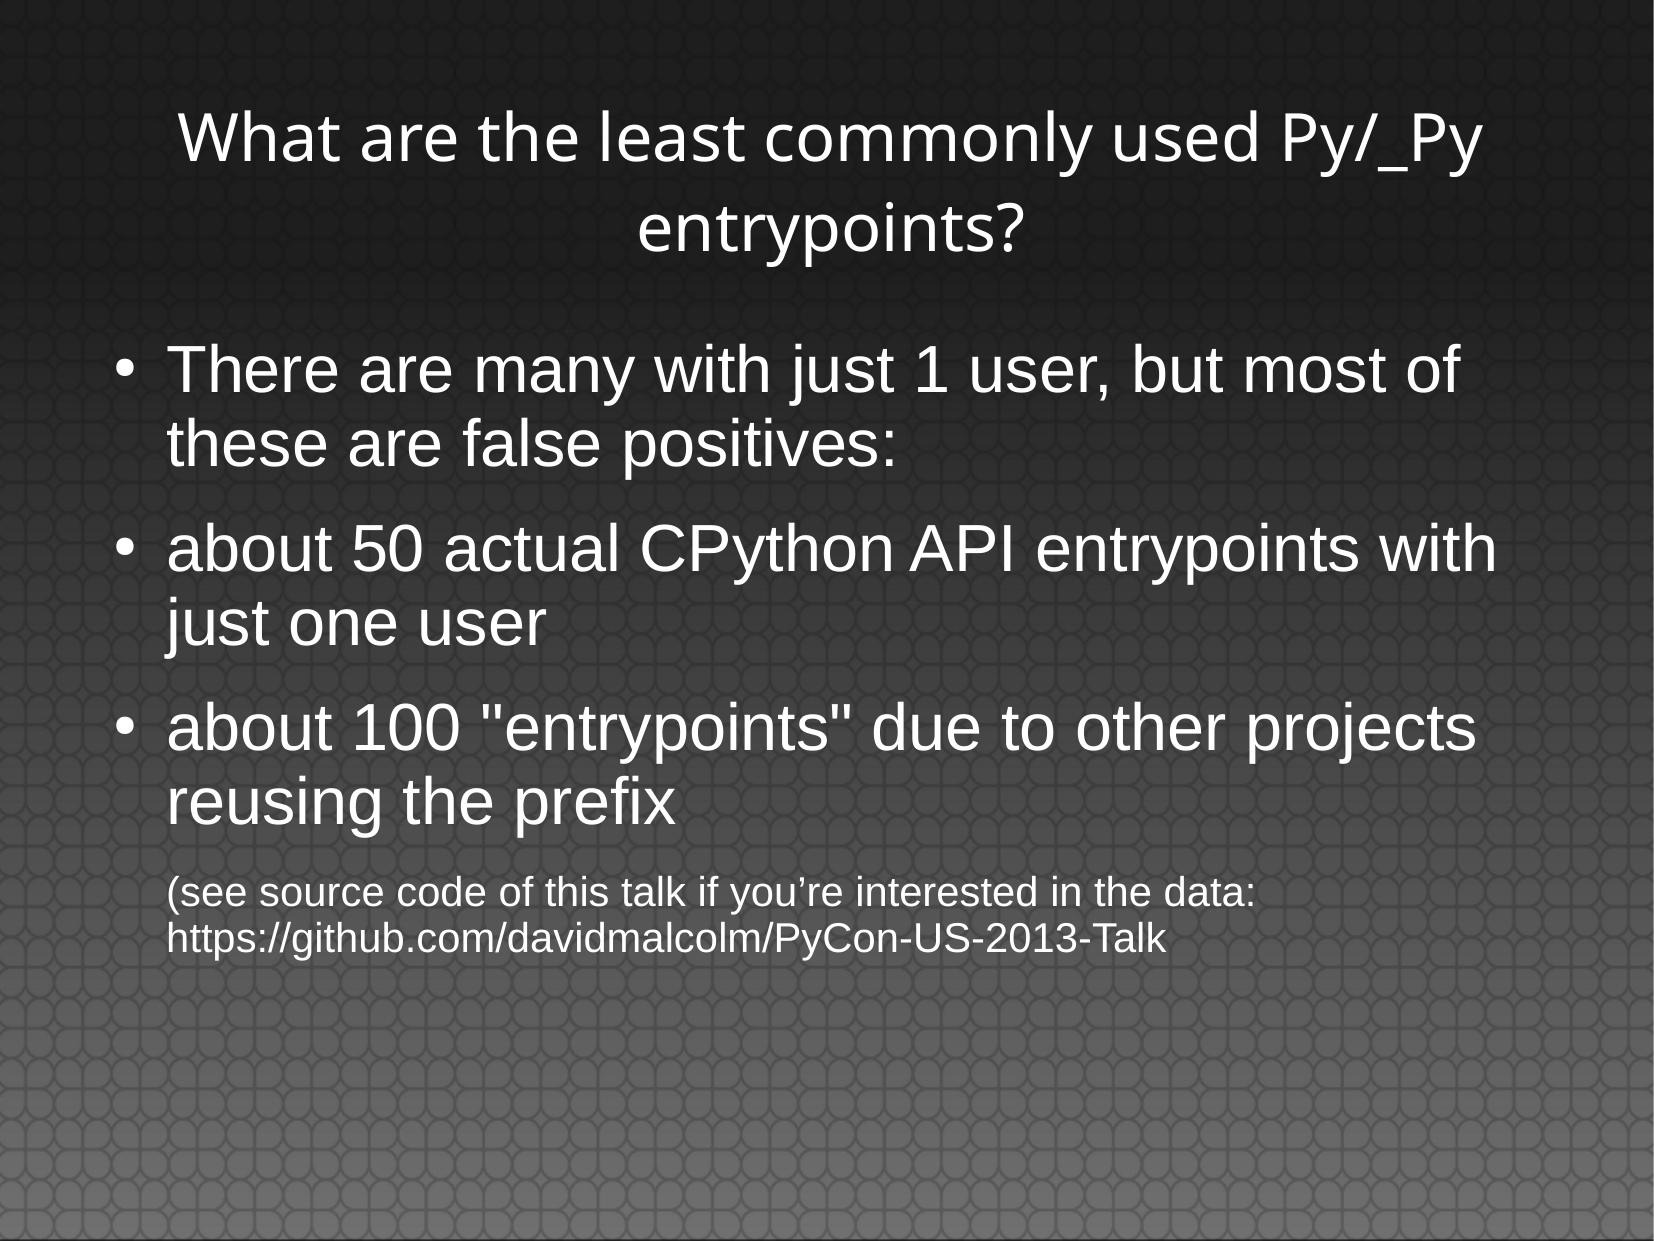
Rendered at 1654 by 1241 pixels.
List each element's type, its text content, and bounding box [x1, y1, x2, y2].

picture [0, 0, 1654, 1241]
list There are many with just 1 user, but most of these are false positives: about 50 actual CPython API entrypoints with just one user about 100 "entrypoints" due to other projects reusing the prefix (see source code of this talk if you’re interested in the data: https://github.com/davidmalcolm/PyCon-US-2013-Talk [95, 331, 1584, 1051]
title What are the least commonly used Py/_Py entrypoints? [86, 97, 1576, 265]
